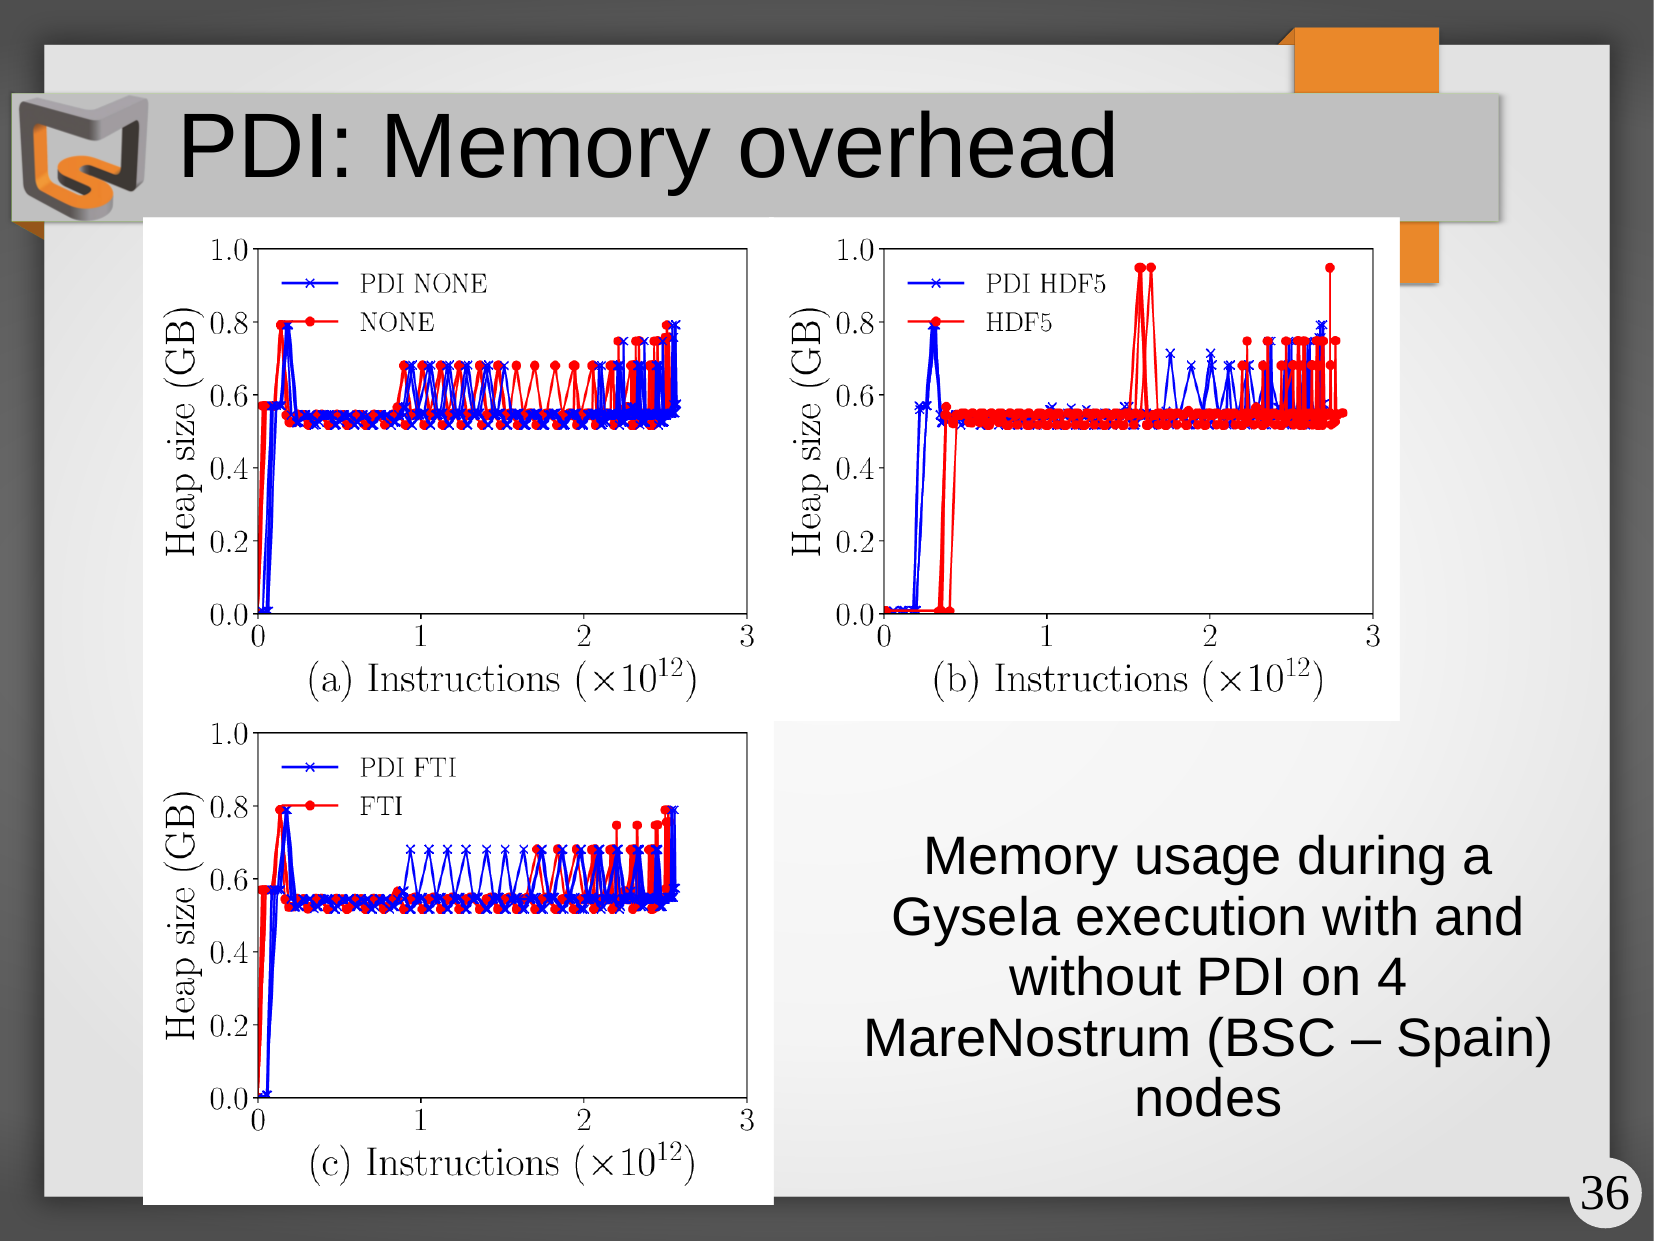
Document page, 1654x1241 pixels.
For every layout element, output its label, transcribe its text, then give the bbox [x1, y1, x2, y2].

title PDI: Memory overhead [177, 94, 1477, 213]
picture [0, 0, 1654, 1241]
text_box Memory usage during a Gysela execution with and without PDI on 4 MareNostrum (BSC – Spain) nodes [838, 803, 1571, 1151]
